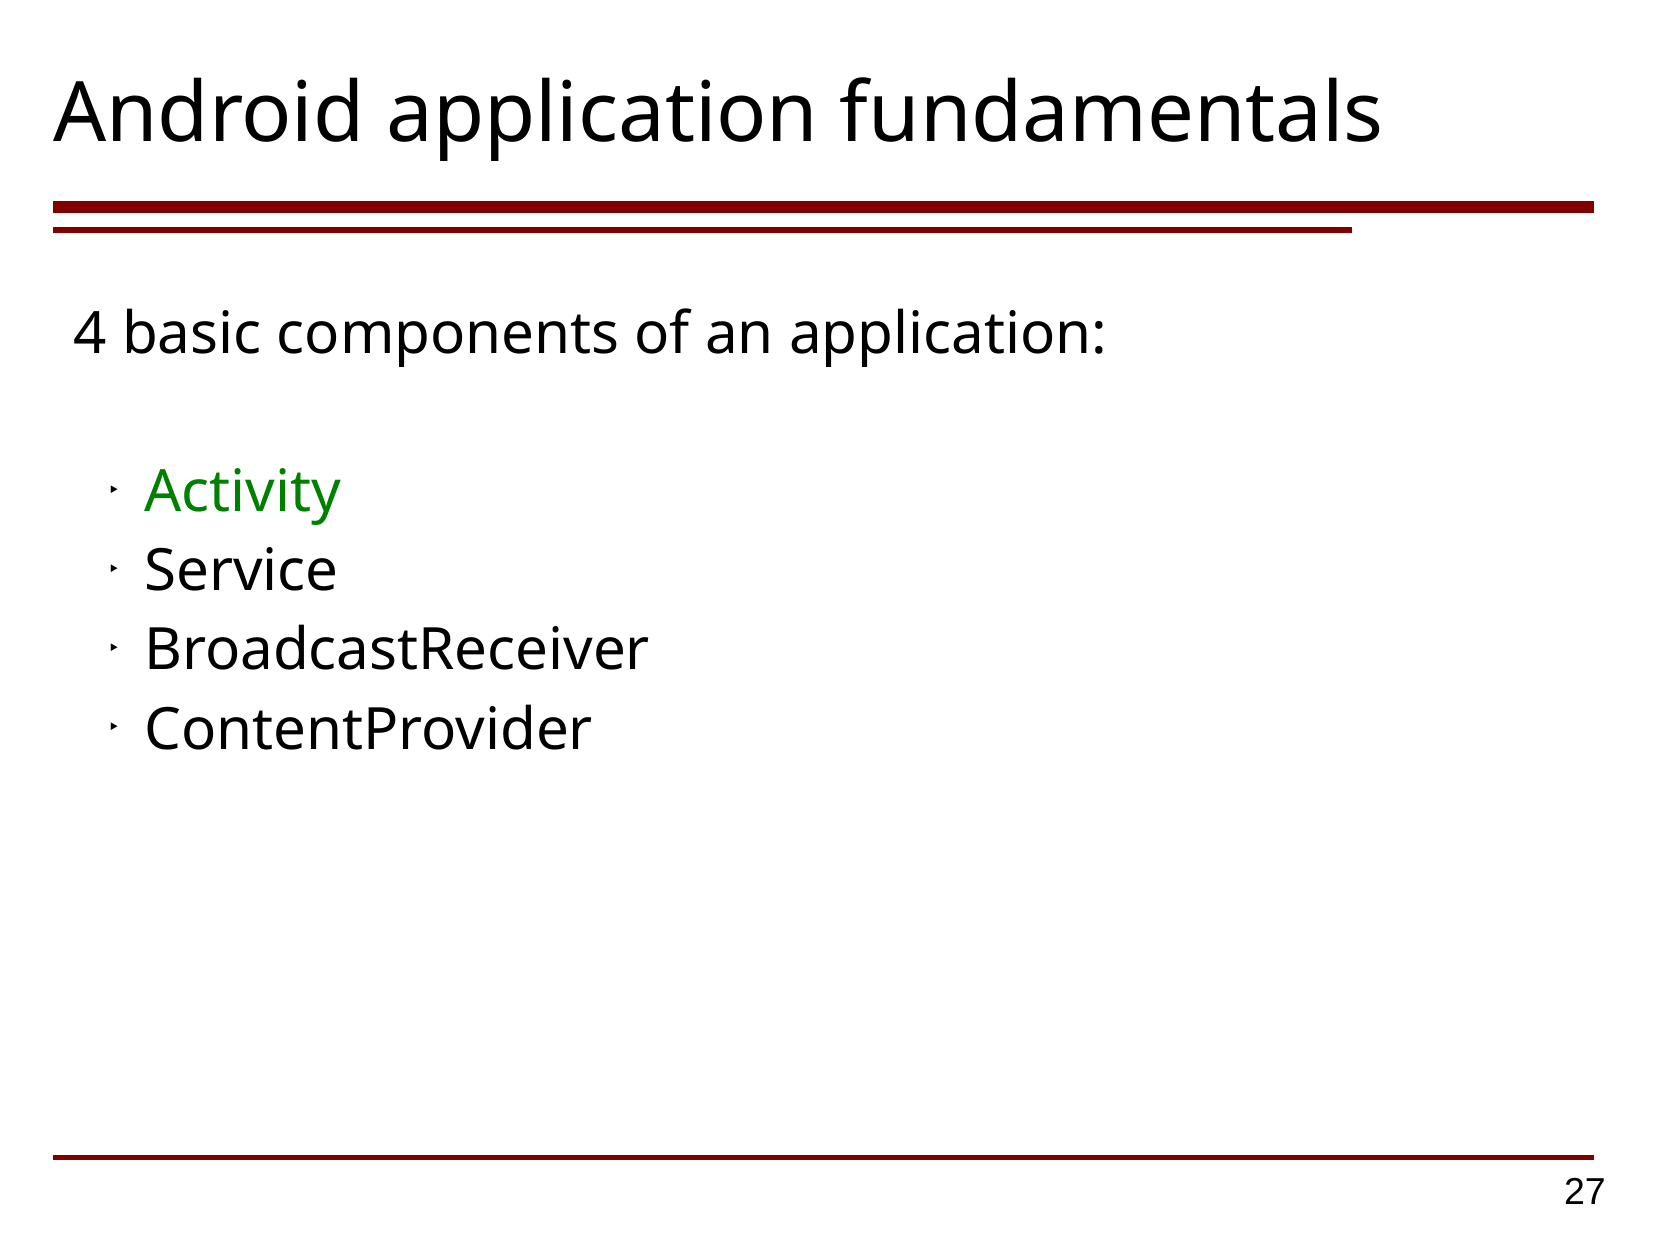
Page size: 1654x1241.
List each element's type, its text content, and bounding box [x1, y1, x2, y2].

text_box 4 basic components of an application: Activity Service BroadcastReceiver ContentProvider [59, 283, 1065, 767]
text_box <number> [35, 1163, 1654, 1221]
subtitle Android application fundamentals [53, 48, 1542, 172]
